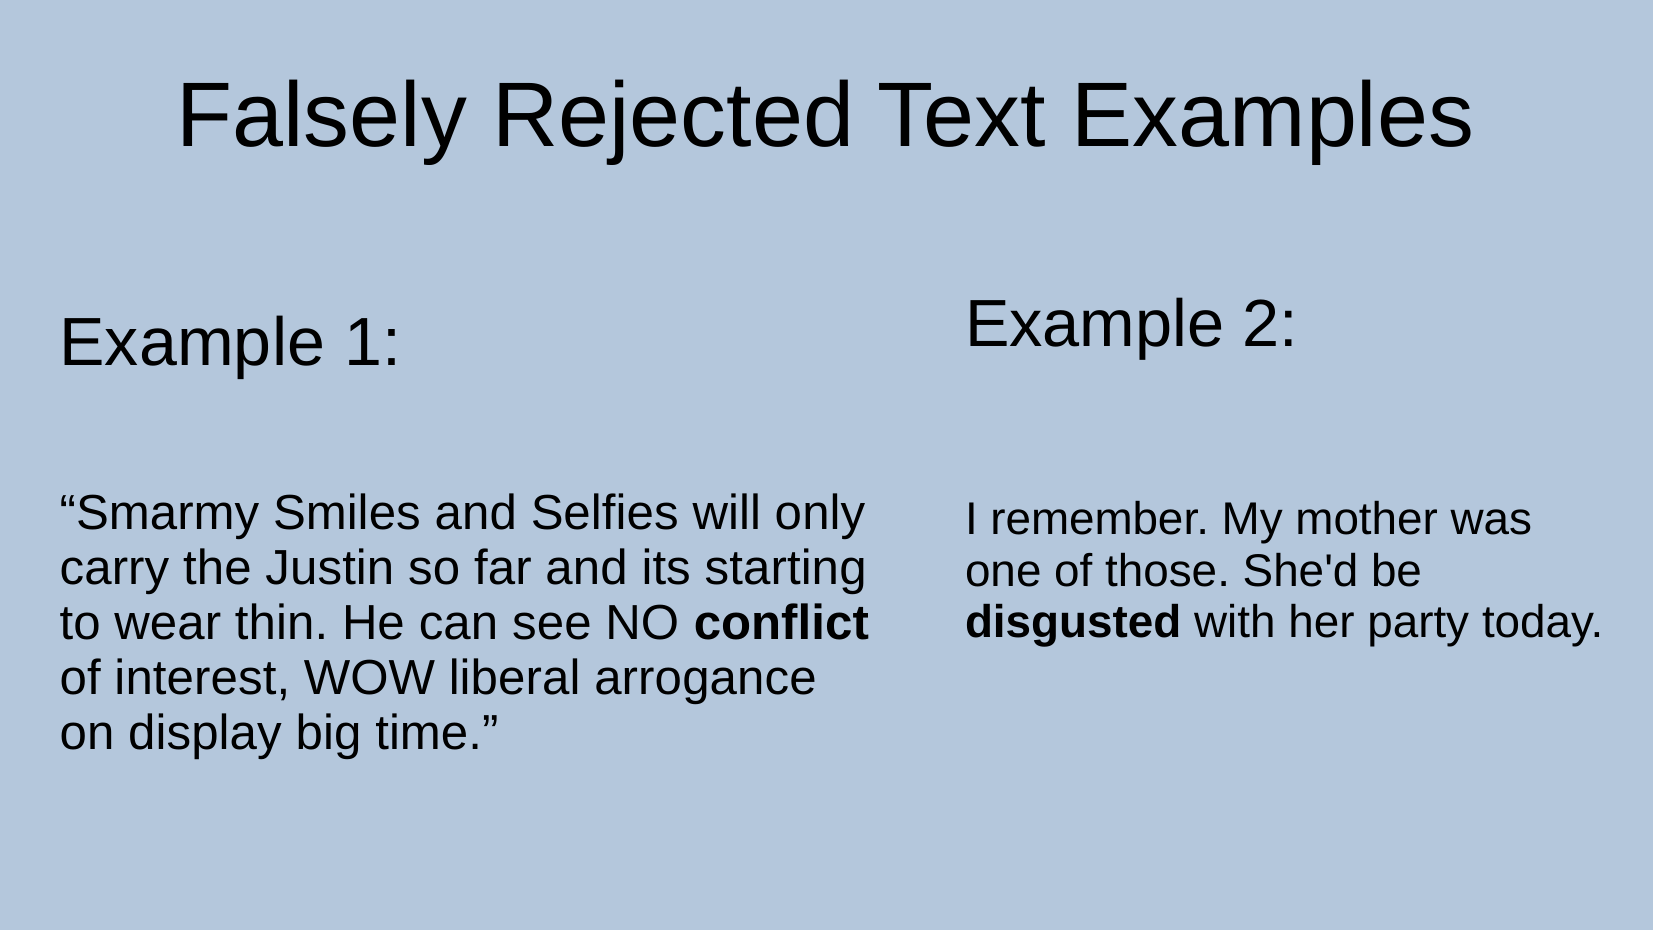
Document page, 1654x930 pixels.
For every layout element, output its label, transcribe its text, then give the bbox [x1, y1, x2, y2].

list Example 1: “Smarmy Smiles and Selfies will only carry the Justin so far and its starting to wear thin. He can see NO conflict of interest, WOW liberal arrogance on display big time.” [0, 218, 886, 766]
list Example 2: I remember. My mother was one of those. She'd be disgusted with her party today. [894, 285, 1621, 826]
title Falsely Rejected Text Examples [82, 36, 1571, 193]
